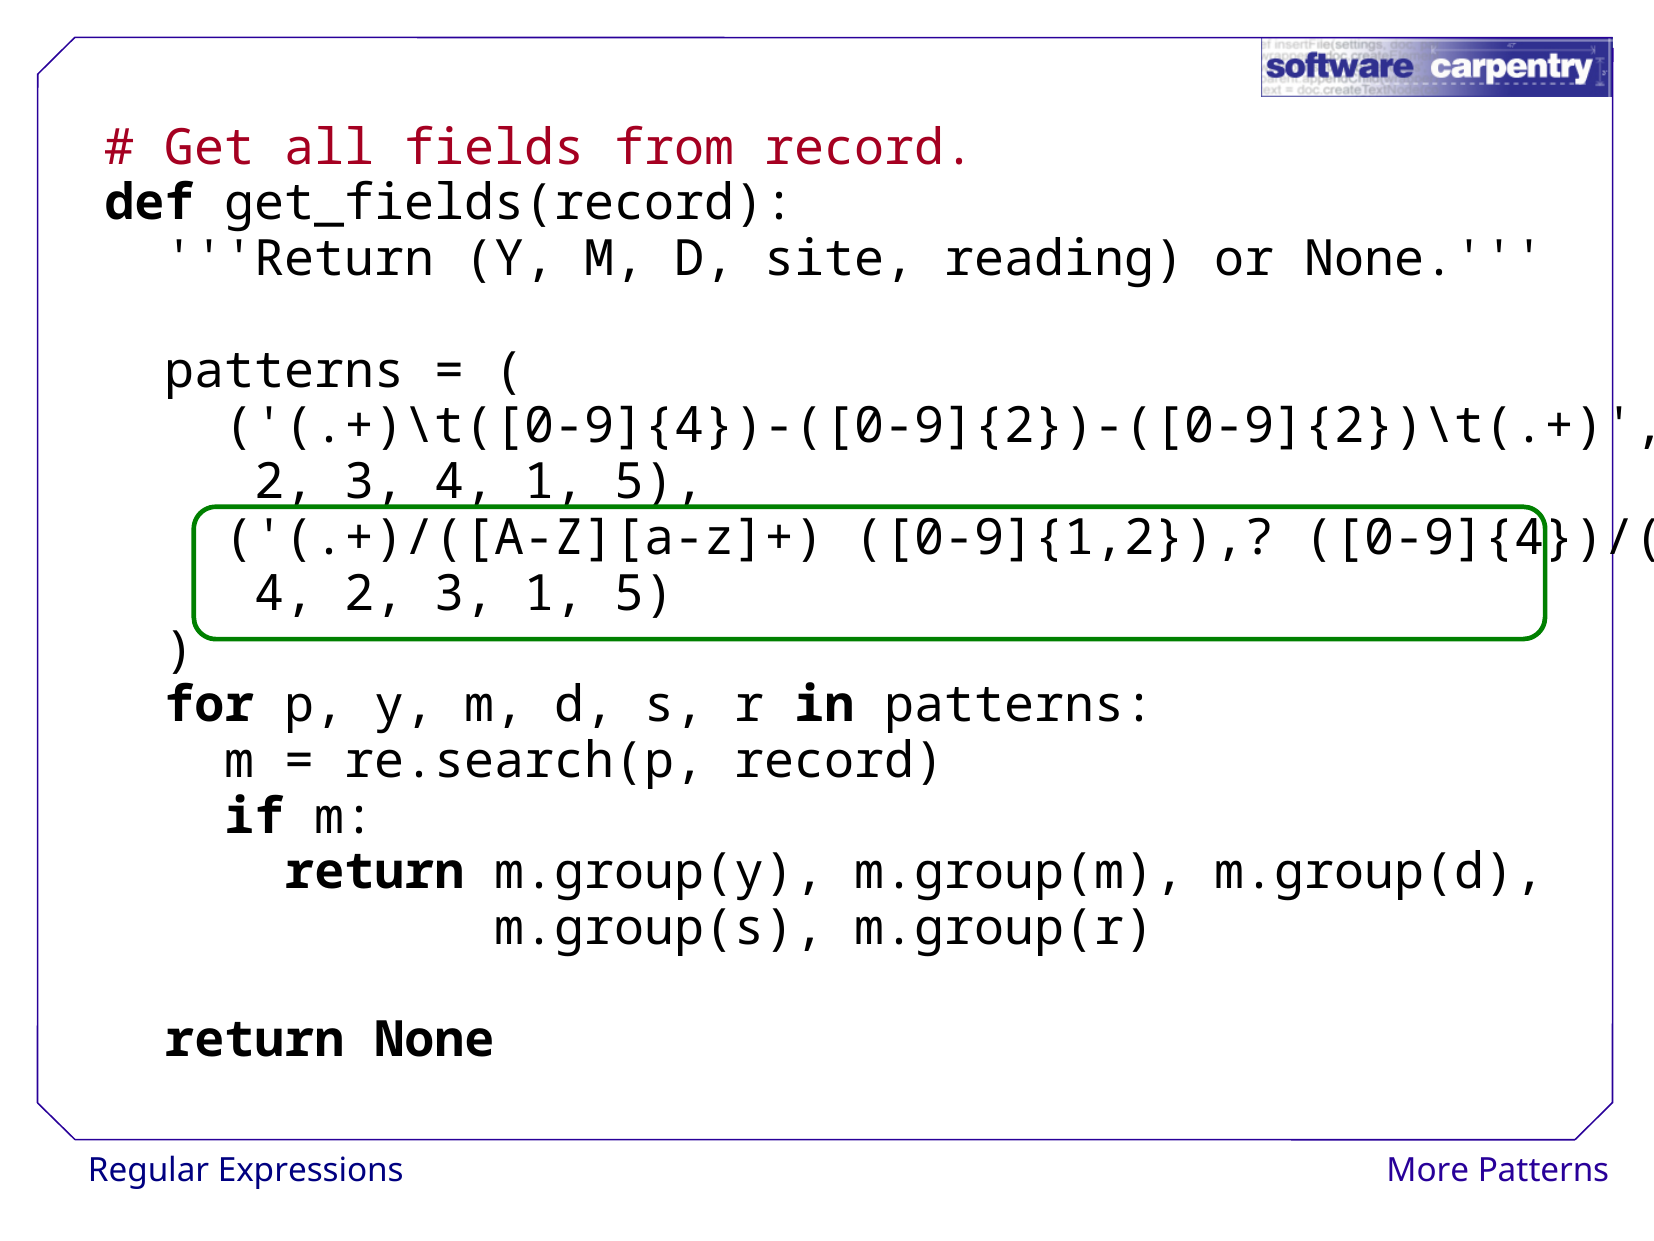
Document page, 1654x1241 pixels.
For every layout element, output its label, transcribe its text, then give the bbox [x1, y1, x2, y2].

text_box # Get all fields from record. def get_fields(record): '''Return (Y, M, D, site, reading) or None.''' patterns = ( ('(.+)\t([0-9]{4})-([0-9]{2})-([0-9]{2})\t(.+)', 2, 3, 4, 1, 5), ('(.+)/([A-Z][a-z]+) ([0-9]{1,2}),? ([0-9]{4})/(.+)', 4, 2, 3, 1, 5) ) for p, y, m, d, s, r in patterns: m = re.search(p, record) if m: return m.group(y), m.group(m), m.group(d), m.group(s), m.group(r) return None [89, 112, 1555, 1074]
picture [1261, 39, 1613, 97]
